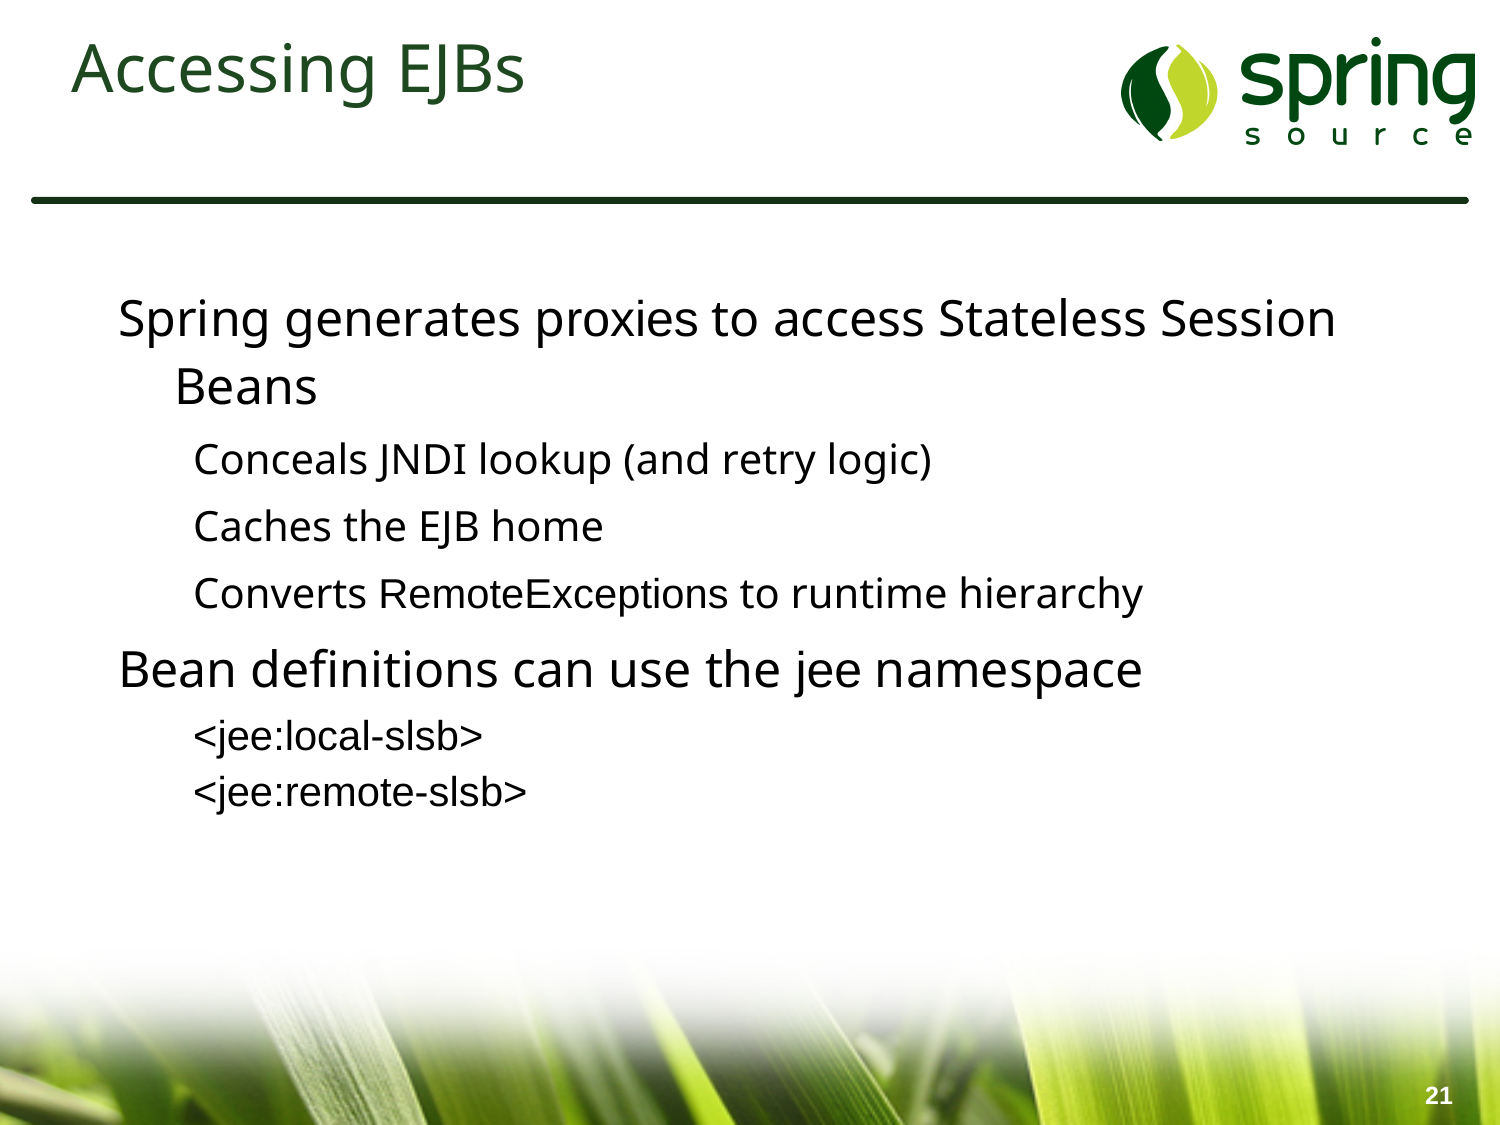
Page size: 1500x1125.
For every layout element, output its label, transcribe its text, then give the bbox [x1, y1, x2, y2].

title Accessing EJBs [56, 13, 1089, 176]
picture [0, 944, 1500, 1125]
picture [1121, 37, 1475, 145]
list Spring generates proxies to access Stateless Session Beans Conceals JNDI lookup (and retry logic) Caches the EJB home Converts RemoteExceptions to runtime hierarchy Bean definitions can use the jee namespace <jee:local-slsb> <jee:remote-slsb> [103, 275, 1394, 938]
